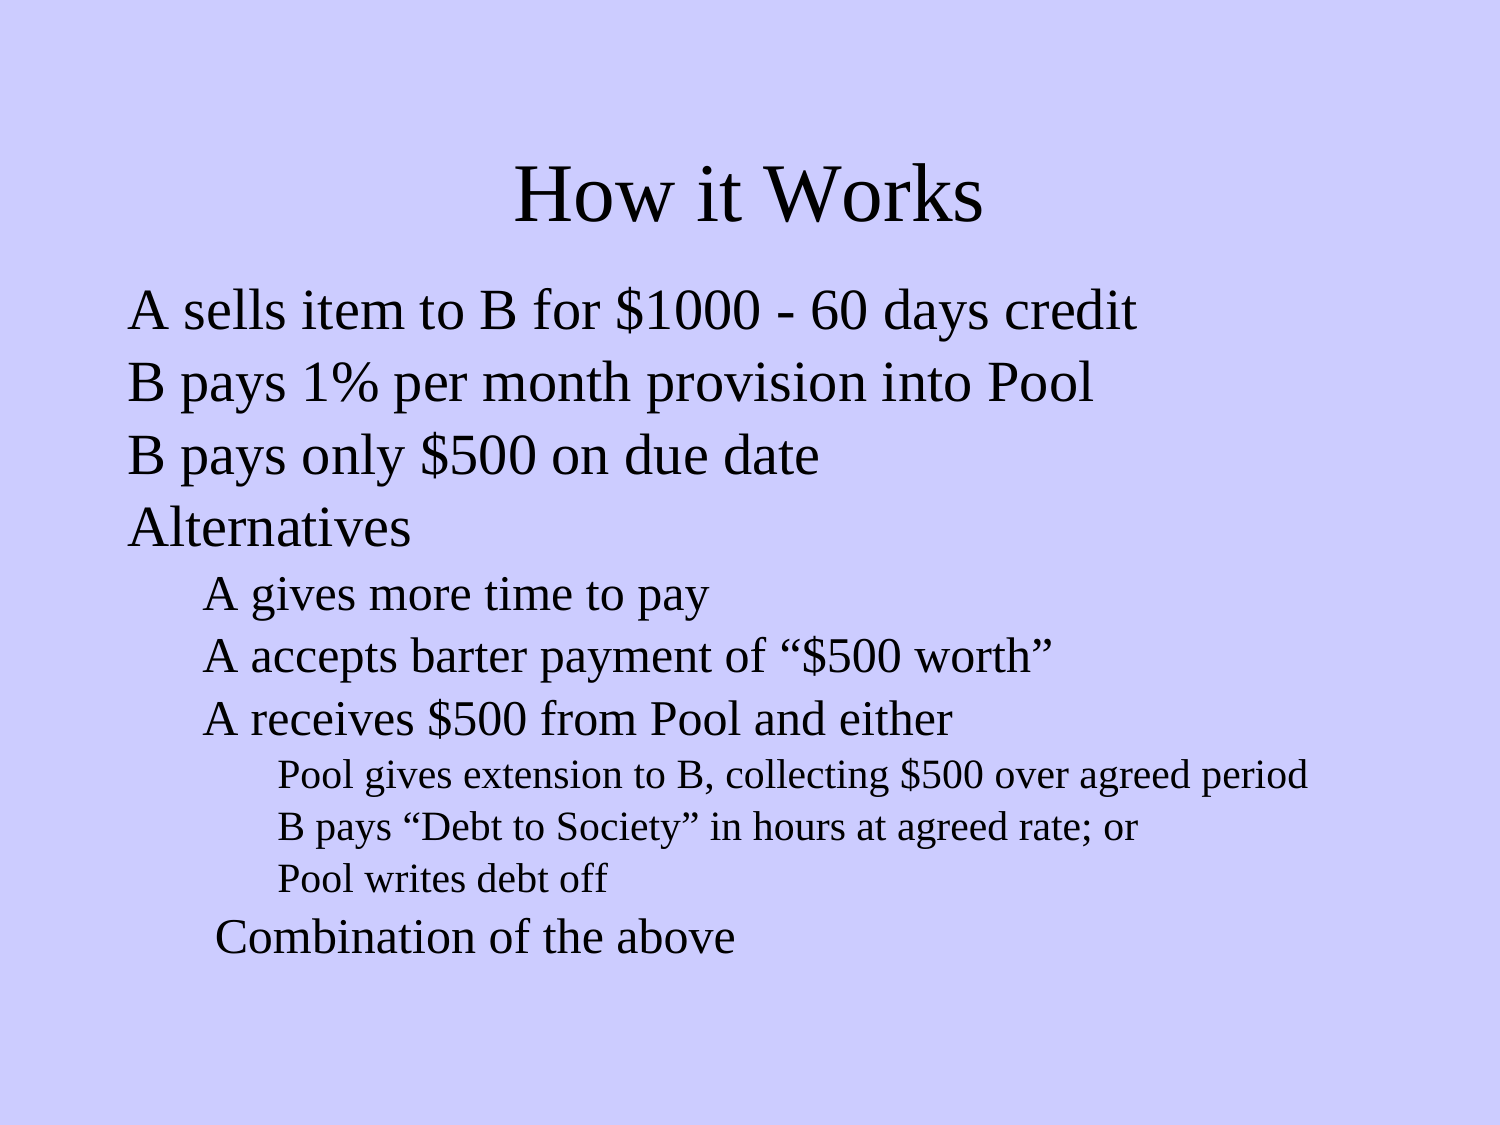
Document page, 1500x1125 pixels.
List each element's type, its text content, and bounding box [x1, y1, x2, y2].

list A sells item to B for $1000 - 60 days credit B pays 1% per month provision into Pool B pays only $500 on due date Alternatives A gives more time to pay A accepts barter payment of “$500 worth” A receives $500 from Pool and either Pool gives extension to B, collecting $500 over agreed period B pays “Debt to Society” in hours at agreed rate; or Pool writes debt off Combination of the above [112, 275, 1388, 1018]
title How it Works [112, 99, 1388, 275]
